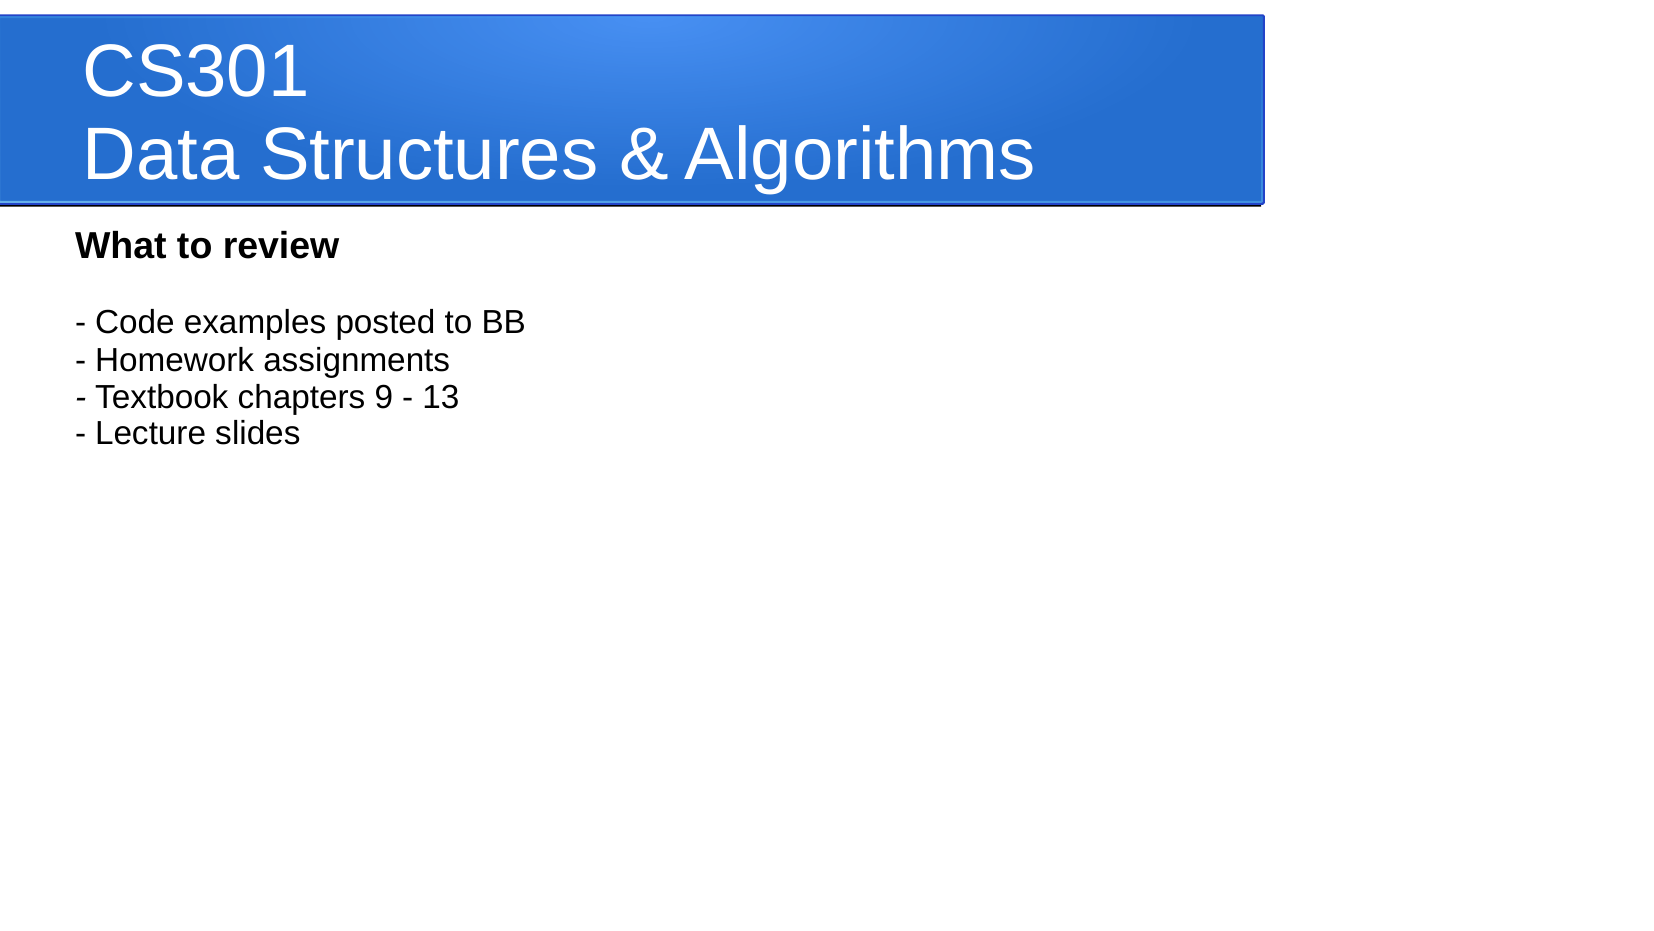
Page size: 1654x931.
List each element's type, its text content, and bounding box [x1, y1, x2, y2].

title CS301 Data Structures & Algorithms [82, 29, 1235, 196]
subtitle What to review - Code examples posted to BB - Homework assignments - Textbook chapters 9 - 13 - Lecture slides [75, 225, 1216, 796]
